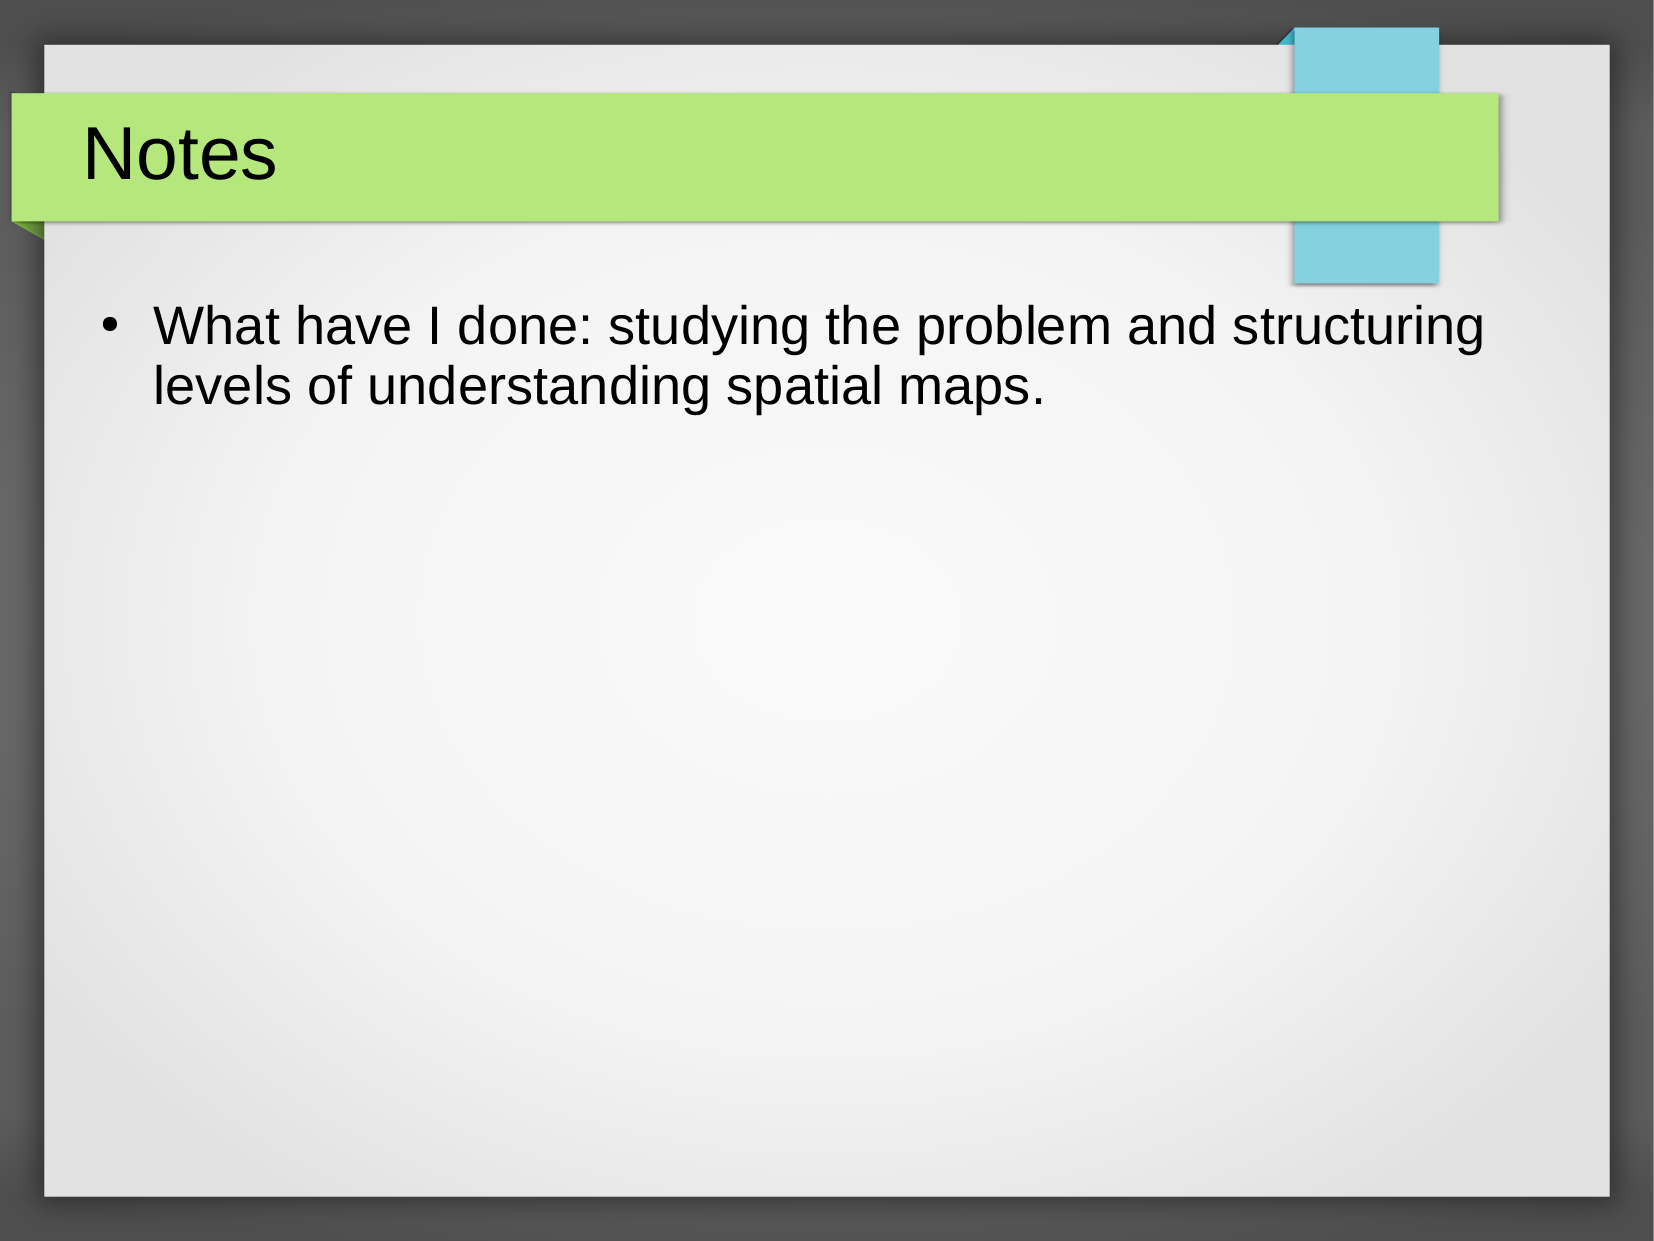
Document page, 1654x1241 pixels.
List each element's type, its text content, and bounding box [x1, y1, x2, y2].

picture [0, 0, 1654, 1241]
title Notes [82, 94, 1264, 213]
list What have I done: studying the problem and structuring levels of understanding spatial maps. [82, 295, 1571, 1015]
